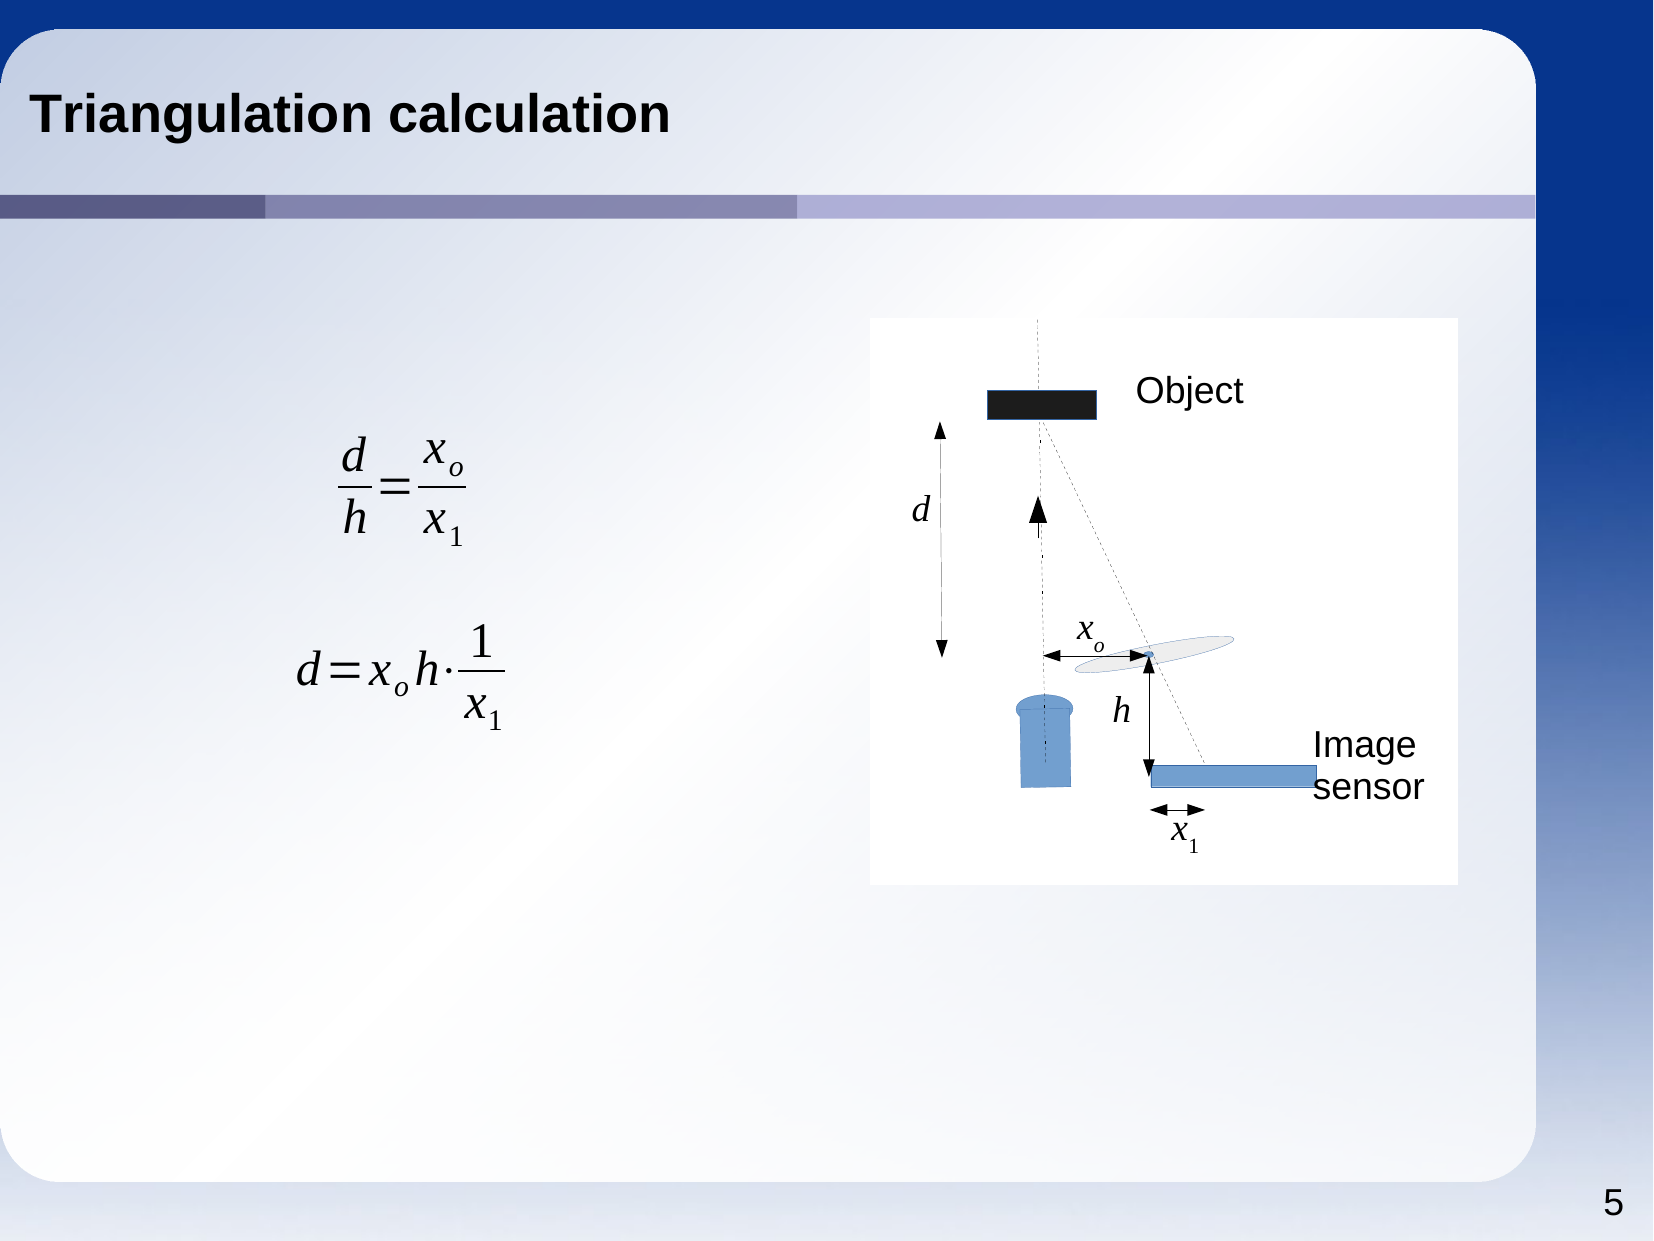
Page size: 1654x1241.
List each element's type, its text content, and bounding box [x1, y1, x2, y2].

chart [289, 420, 515, 738]
picture [0, 0, 1654, 1241]
chart [870, 318, 1458, 886]
title Triangulation calculation [29, 49, 1506, 178]
